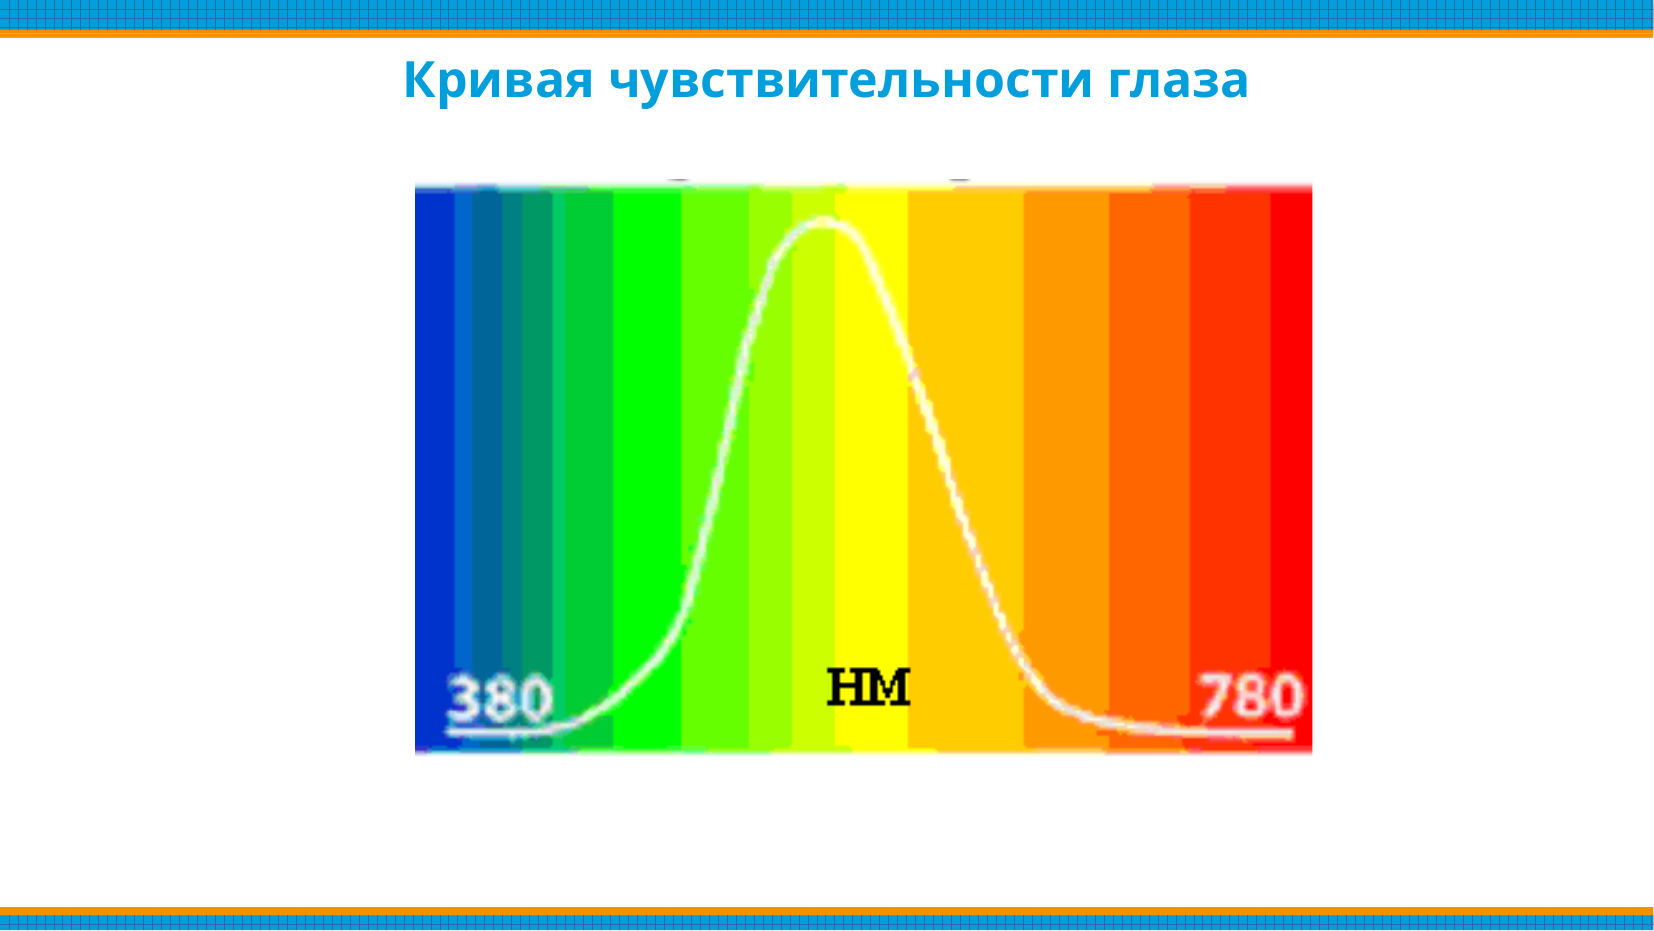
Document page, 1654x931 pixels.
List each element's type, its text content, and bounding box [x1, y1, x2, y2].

subtitle Кривая чувствительности глаза [82, 44, 1571, 798]
picture [413, 177, 1313, 768]
